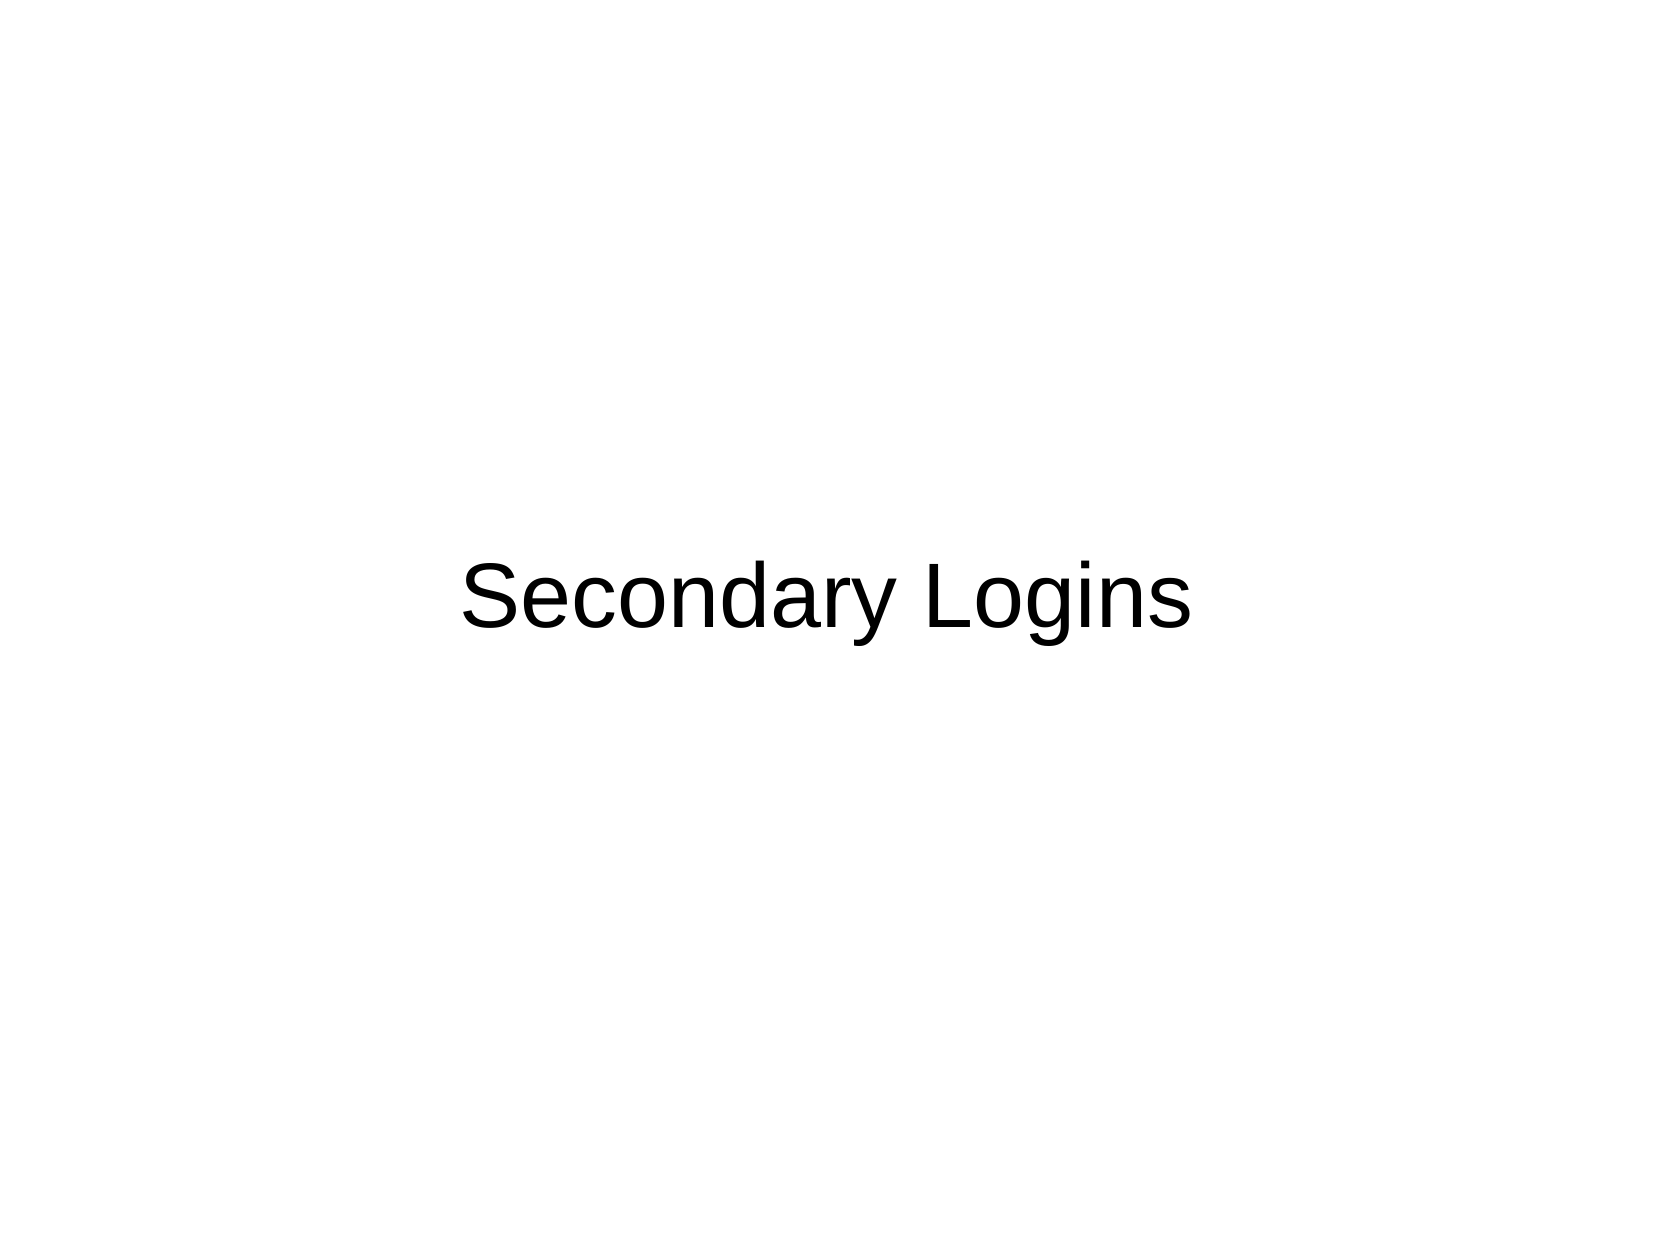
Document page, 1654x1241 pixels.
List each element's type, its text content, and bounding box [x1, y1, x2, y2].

title Secondary Logins [82, 492, 1571, 700]
